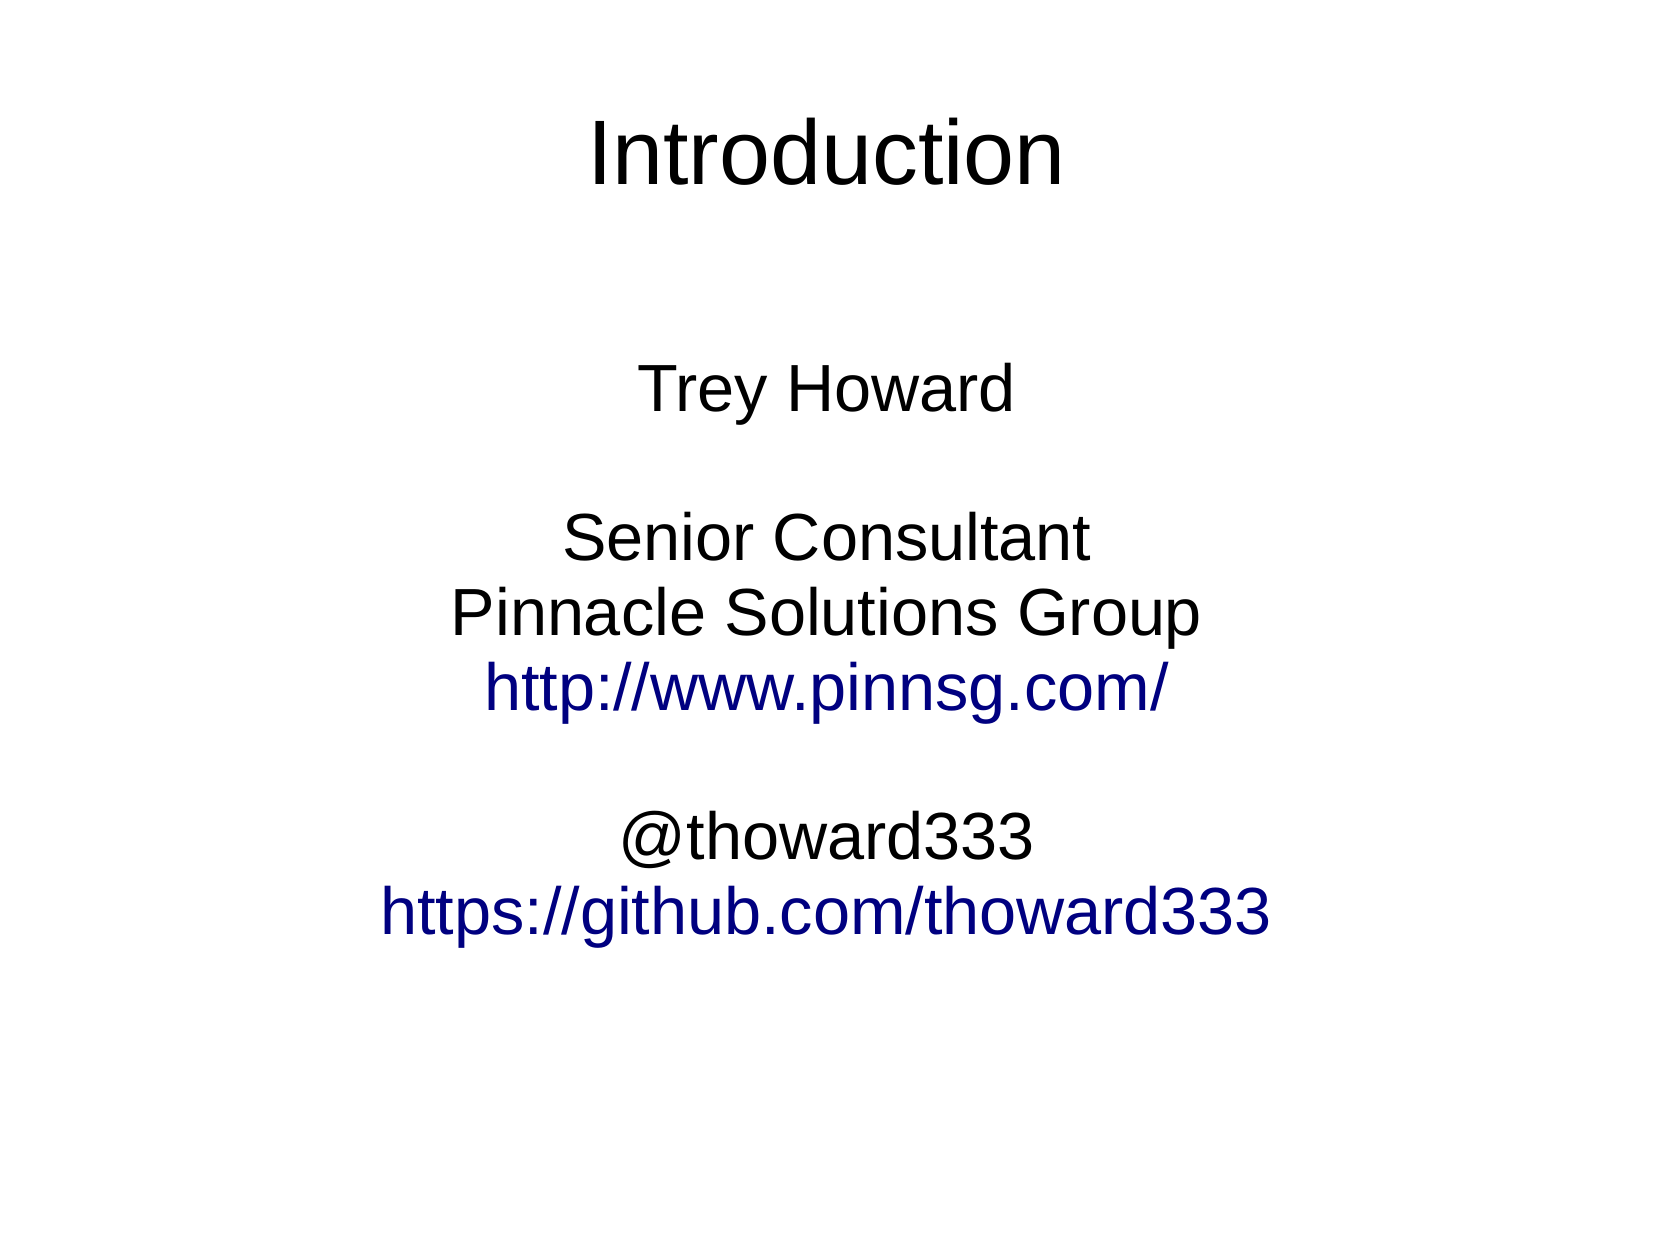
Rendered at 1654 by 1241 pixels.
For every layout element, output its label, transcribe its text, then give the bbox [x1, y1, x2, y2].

subtitle Trey Howard Senior Consultant Pinnacle Solutions Group http://www.pinnsg.com/ @thoward333 https://github.com/thoward333 [82, 290, 1571, 1010]
title Introduction [82, 49, 1571, 257]
